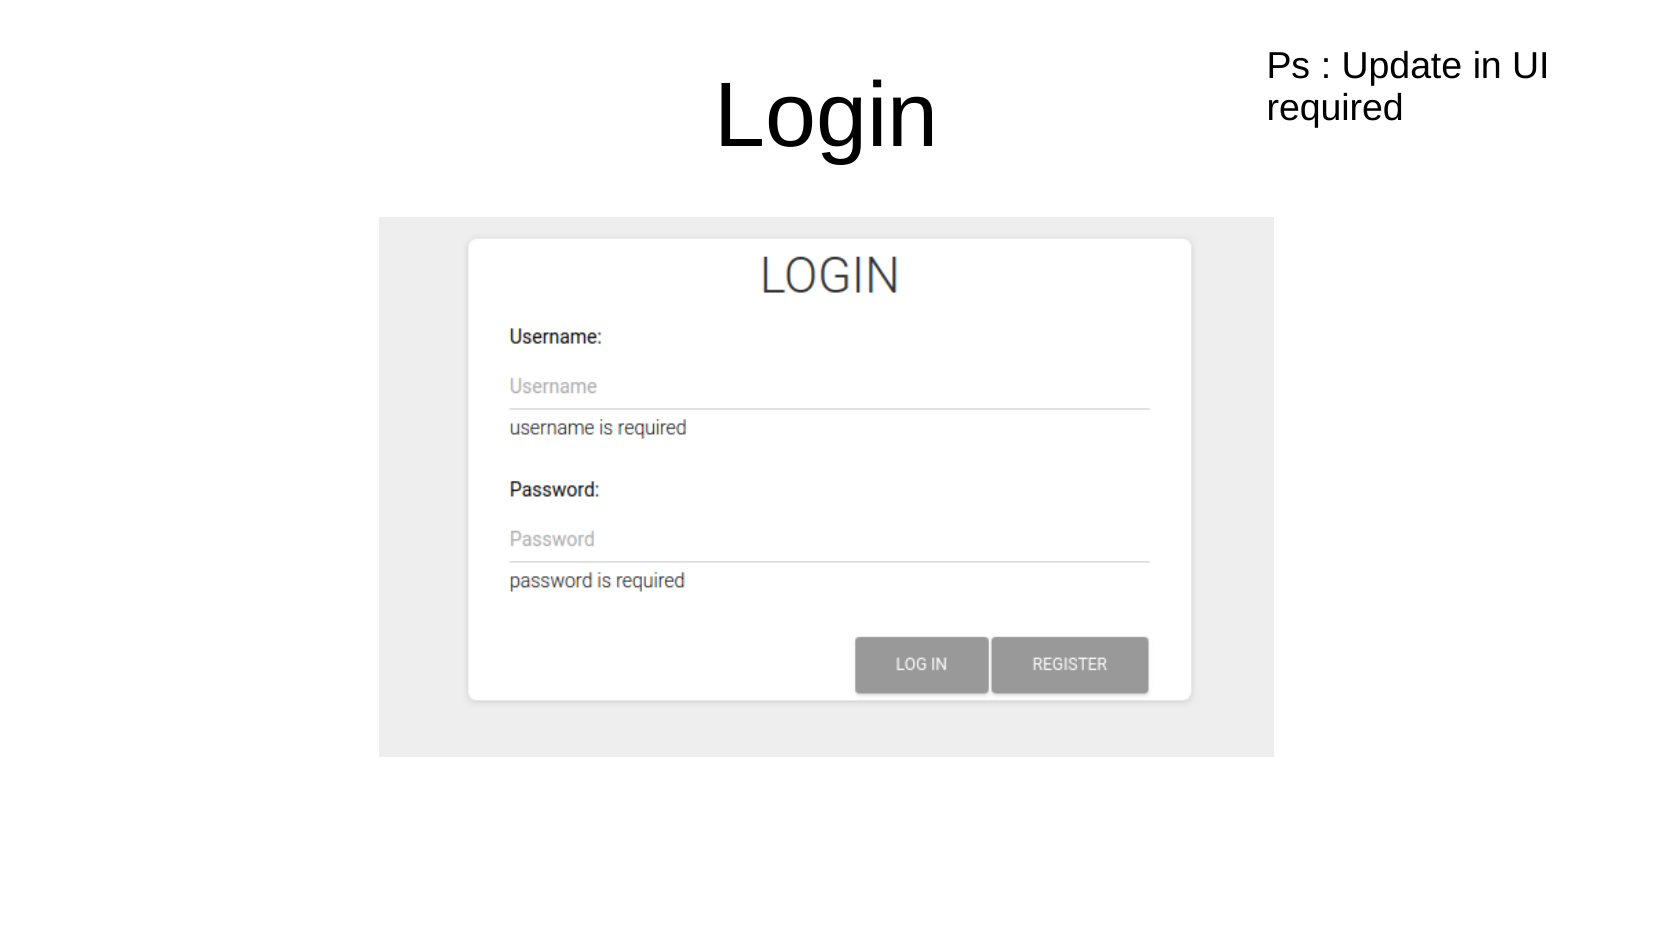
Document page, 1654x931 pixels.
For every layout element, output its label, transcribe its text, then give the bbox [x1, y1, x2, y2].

picture [379, 217, 1274, 758]
title Login [82, 37, 1571, 193]
text_box Ps : Update in UI required [1251, 37, 1583, 154]
